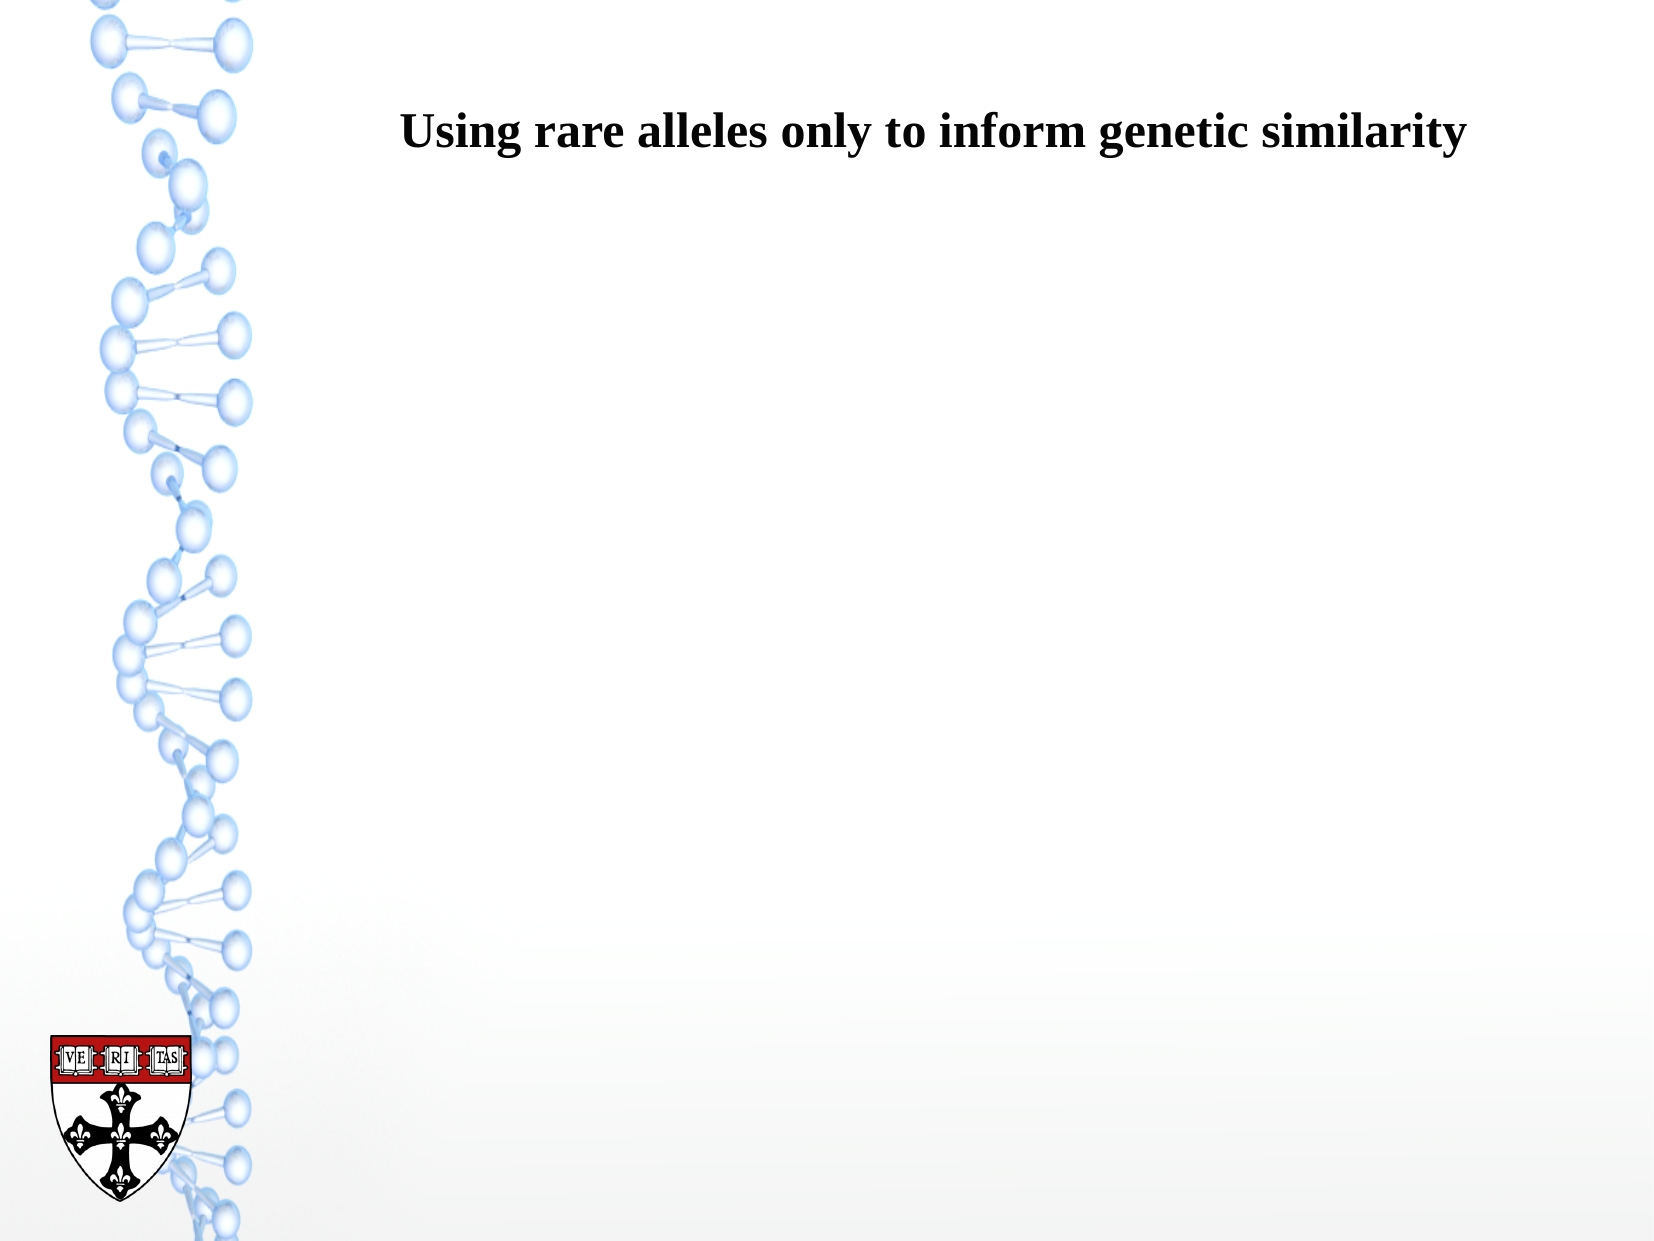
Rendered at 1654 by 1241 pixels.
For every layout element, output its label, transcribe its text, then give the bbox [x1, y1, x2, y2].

picture [0, 0, 1654, 1241]
title Using rare alleles only to inform genetic similarity [271, 77, 1597, 185]
